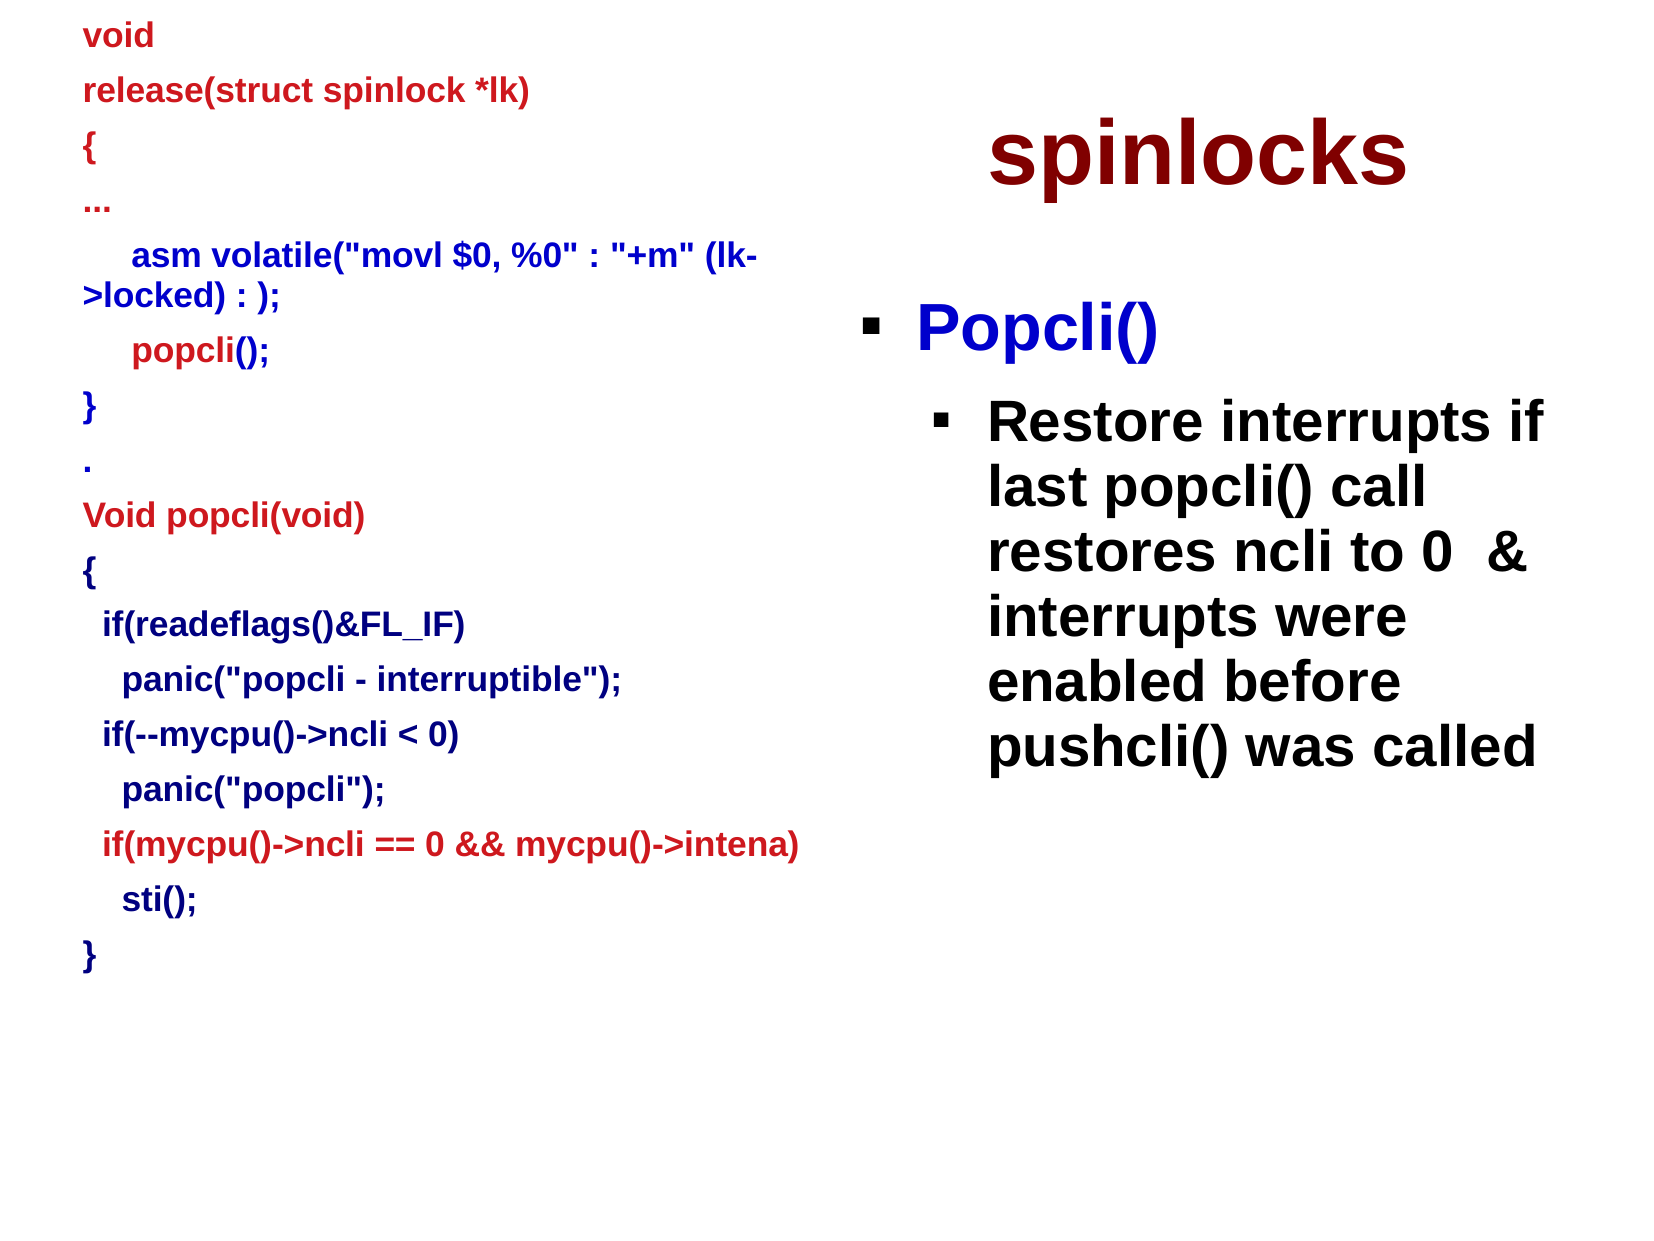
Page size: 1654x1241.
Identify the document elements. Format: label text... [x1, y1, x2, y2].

list void release(struct spinlock *lk) { ... asm volatile("movl $0, %0" : "+m" (lk->locked) : ); popcli(); } . Void popcli(void) { if(readeflags()&FL_IF) panic("popcli - interruptible"); if(--mycpu()->ncli < 0) panic("popcli"); if(mycpu()->ncli == 0 && mycpu()->intena) sti(); } [82, 15, 809, 1010]
list Popcli() Restore interrupts if last popcli() call restores ncli to 0 & interrupts were enabled before pushcli() was called [845, 290, 1572, 1010]
title spinlocks [826, 49, 1571, 257]
